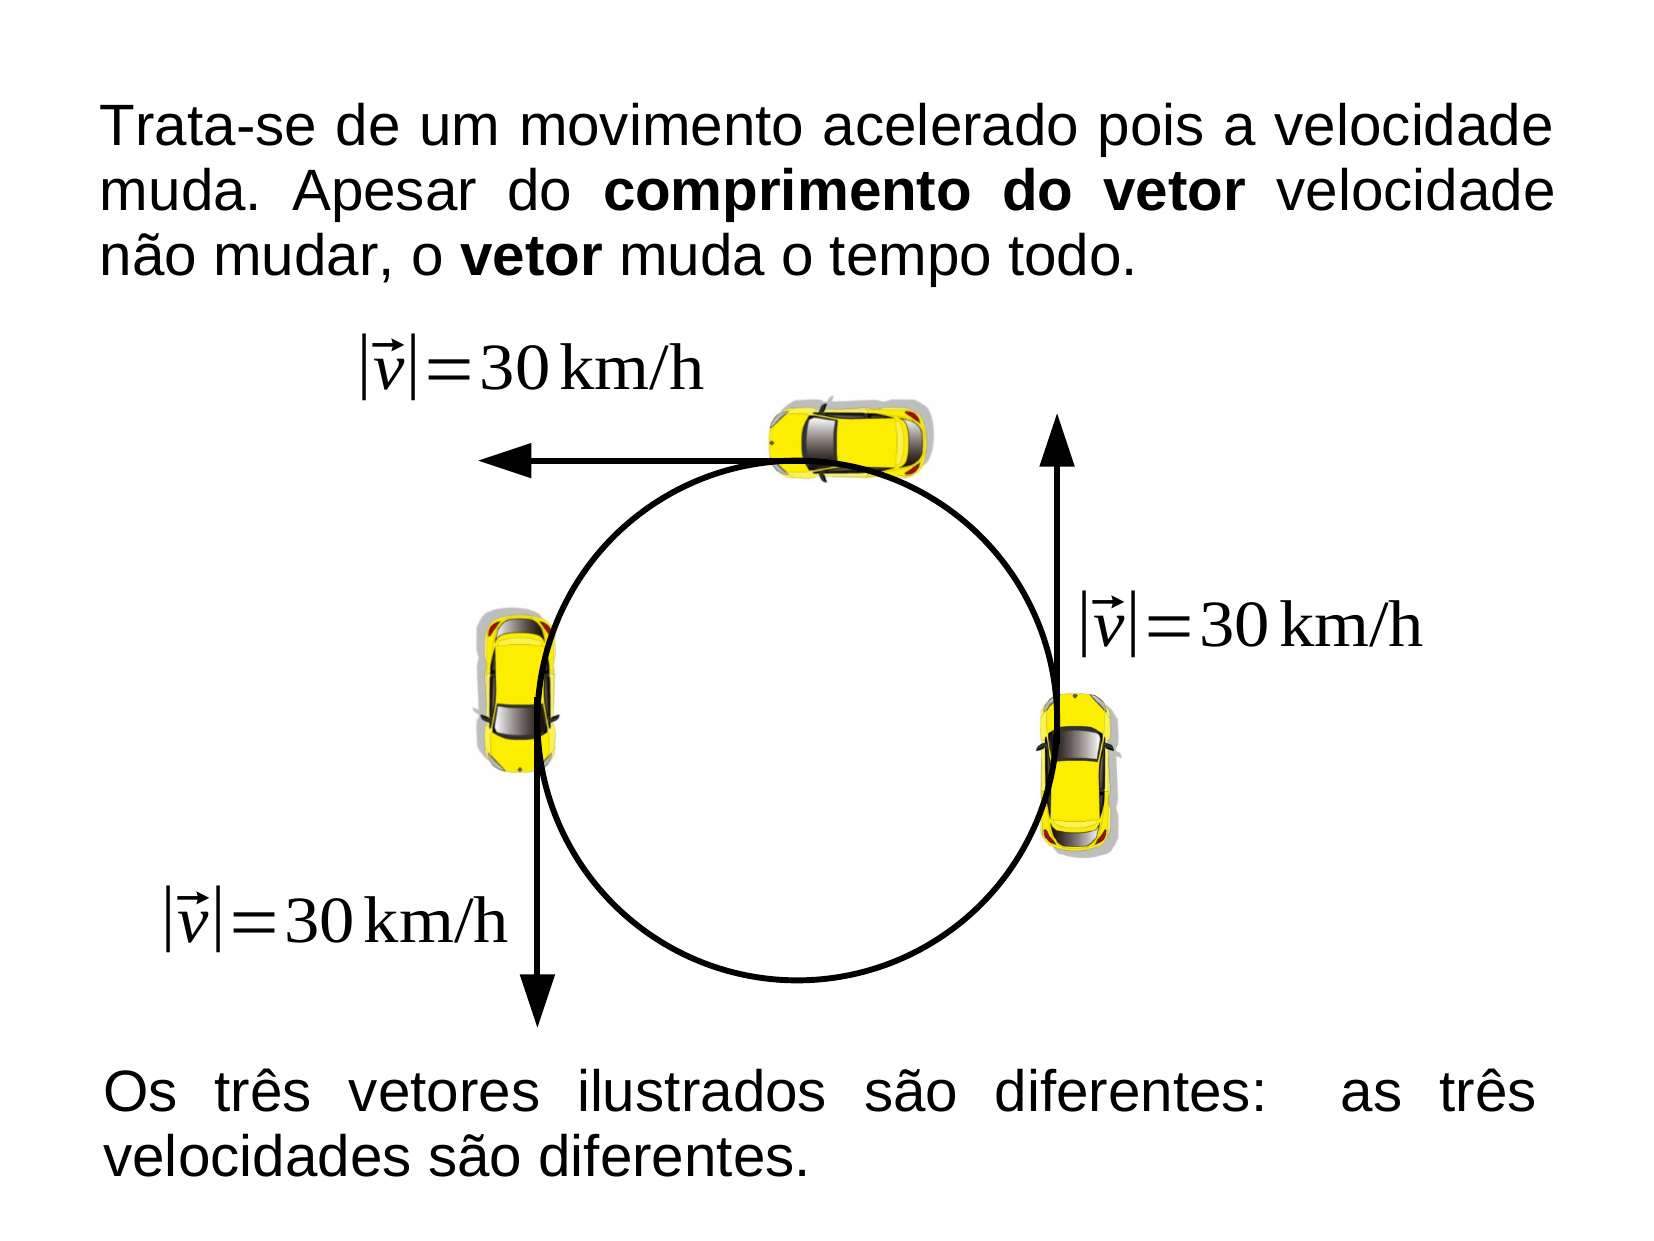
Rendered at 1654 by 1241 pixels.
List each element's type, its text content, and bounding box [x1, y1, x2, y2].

picture [1033, 679, 1128, 863]
picture [1033, 679, 1054, 820]
chart [343, 330, 715, 405]
text_box Trata-se de um movimento acelerado pois a velocidade muda. Apesar do comprimento do vetor velocidade não mudar, o vetor muda o tempo todo. [85, 85, 1571, 325]
chart [1063, 587, 1435, 662]
text_box Os três vetores ilustrados são diferentes: as três velocidades são diferentes. [88, 1051, 1554, 1197]
chart [148, 883, 520, 957]
picture [755, 389, 939, 485]
picture [541, 620, 562, 786]
picture [755, 464, 897, 485]
picture [466, 602, 562, 786]
